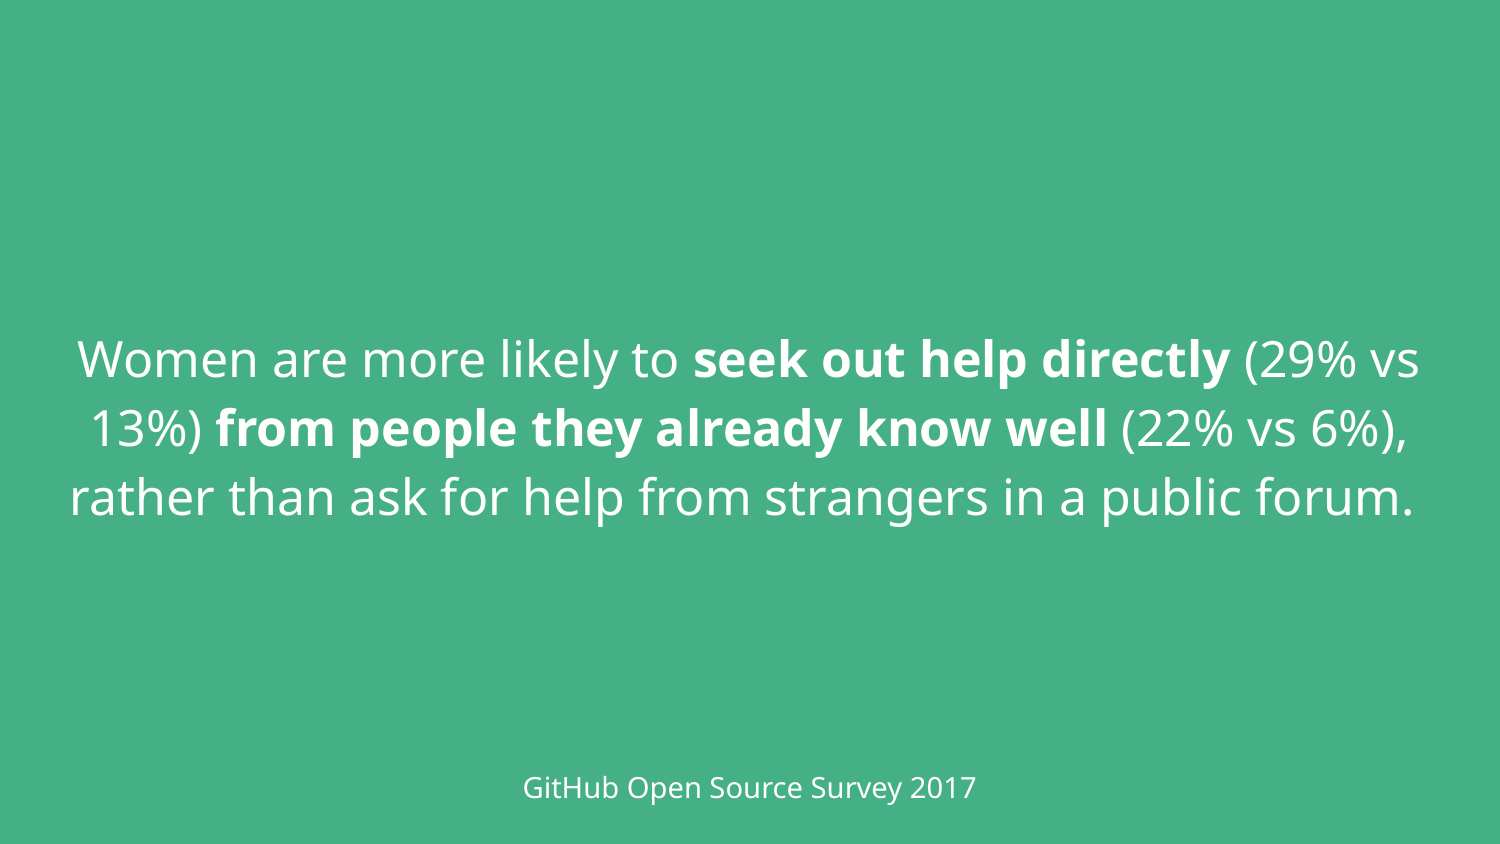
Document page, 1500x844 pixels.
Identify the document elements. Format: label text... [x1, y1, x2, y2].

list Women are more likely to seek out help directly (29% vs 13%) from people they already know well (22% vs 6%), rather than ask for help from strangers in a public forum. [20, 0, 1478, 844]
text_box GitHub Open Source Survey 2017 [51, 749, 1449, 814]
